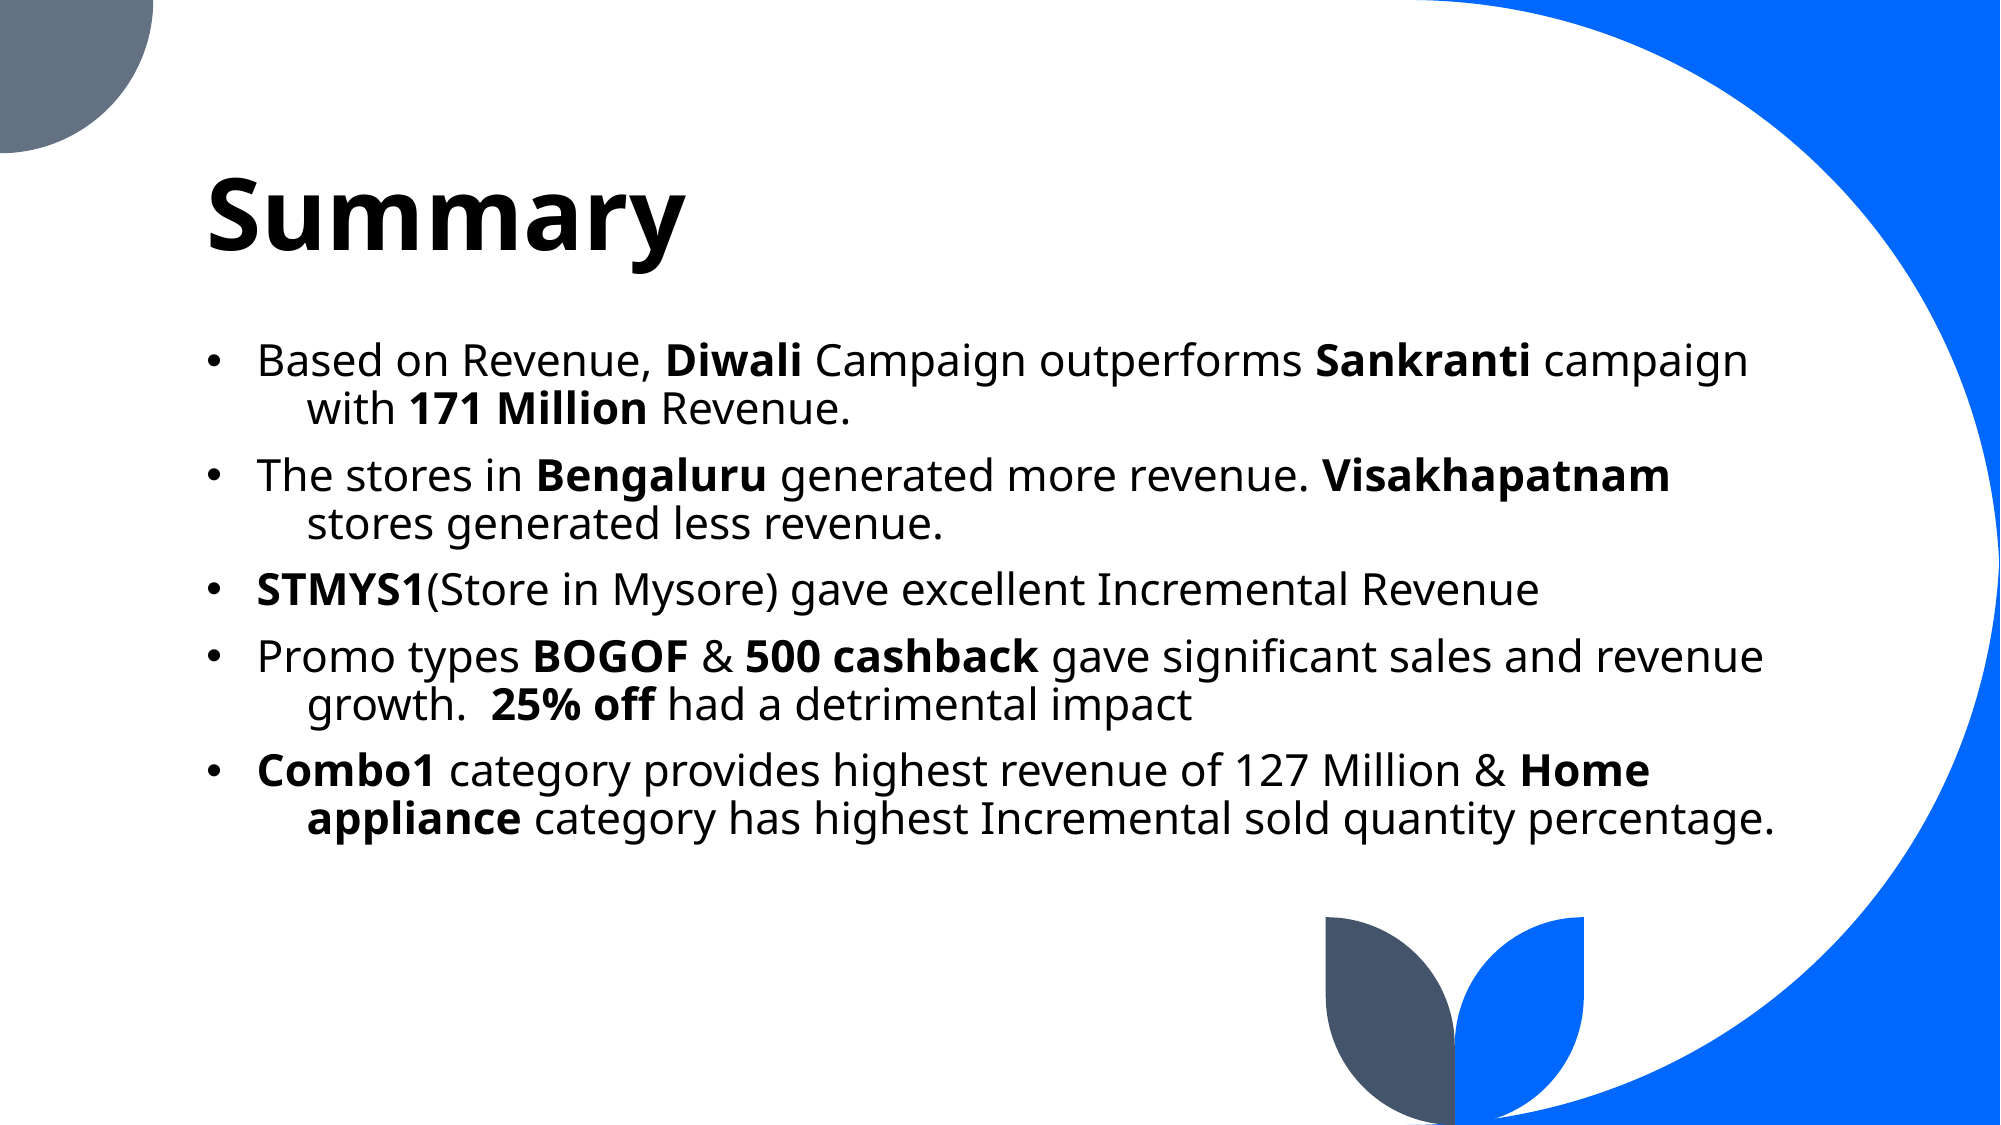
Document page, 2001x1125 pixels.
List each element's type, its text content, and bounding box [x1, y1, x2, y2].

list Based on Revenue, Diwali Campaign outperforms Sankranti campaign with 171 Million Revenue. The stores in Bengaluru generated more revenue. Visakhapatnam stores generated less revenue. STMYS1(Store in Mysore) gave excellent Incremental Revenue Promo types BOGOF & 500 cashback gave significant sales and revenue growth. 25% off had a detrimental impact Combo1 category provides highest revenue of 127 Million & Home appliance category has highest Incremental sold quantity percentage. [191, 330, 1796, 884]
title Summary [191, 62, 1796, 280]
